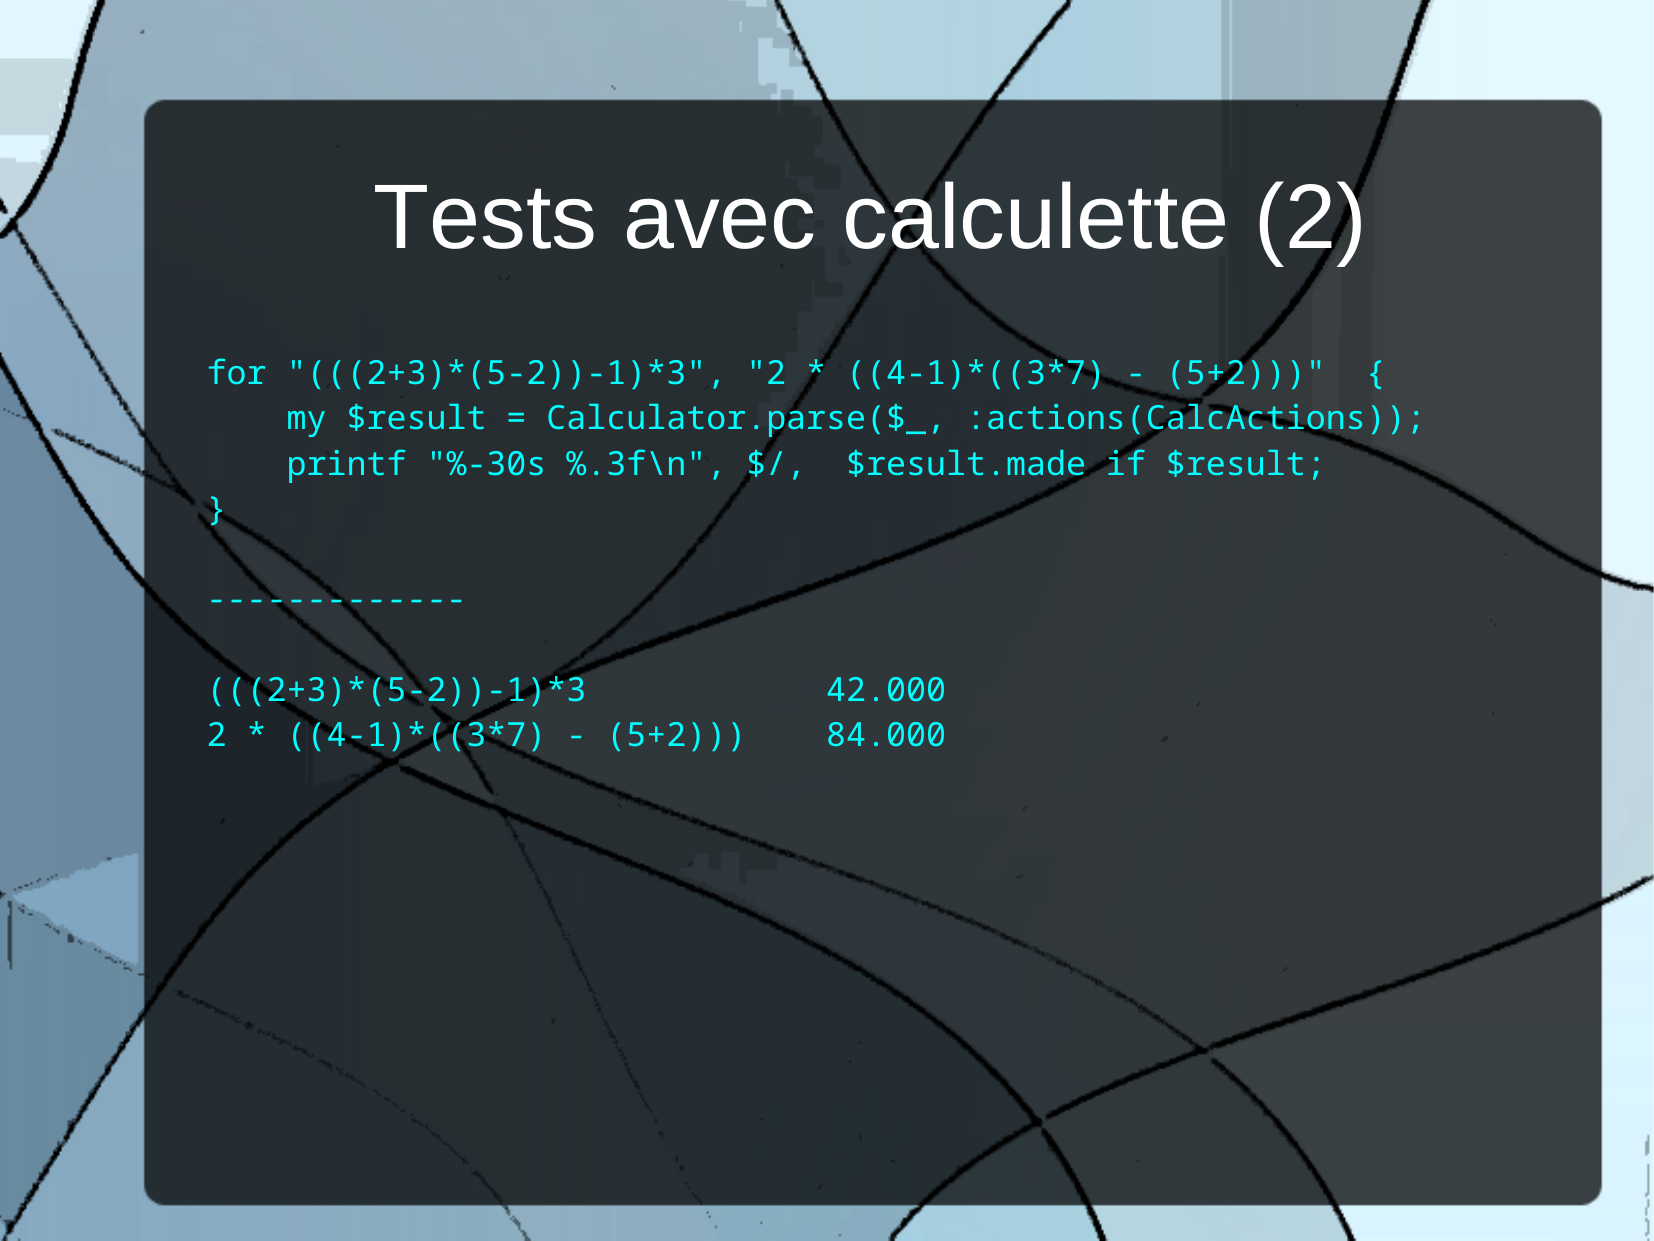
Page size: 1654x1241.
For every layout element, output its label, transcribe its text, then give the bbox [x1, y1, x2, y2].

title Tests avec calculette (2) [159, 108, 1583, 325]
picture [0, 0, 1654, 1241]
list for "(((2+3)*(5-2))-1)*3", "2 * ((4-1)*((3*7) - (5+2)))" { my $result = Calculator.parse($_, :actions(CalcActions)); printf "%-30s %.3f\n", $/, $result.made if $result; } ------------- (((2+3)*(5-2))-1)*3 42.000 2 * ((4-1)*((3*7) - (5+2))) 84.000 [206, 349, 1571, 1034]
